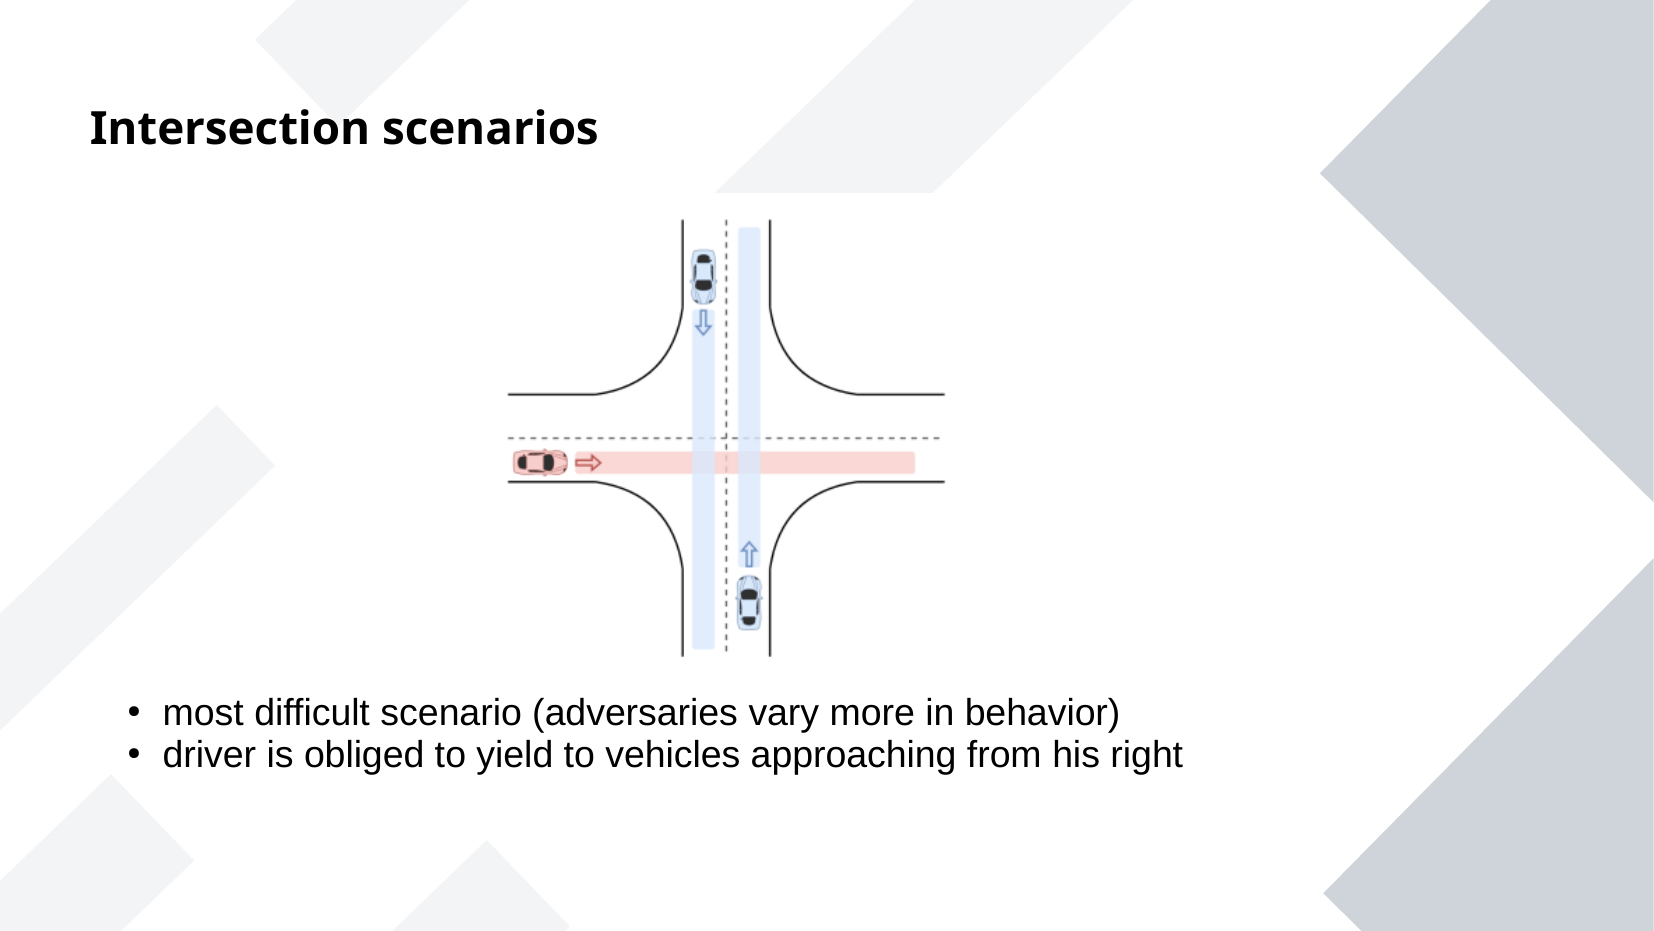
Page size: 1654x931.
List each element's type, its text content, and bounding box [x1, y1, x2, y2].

text_box most difficult scenario (adversaries vary more in behavior) driver is obliged to yield to vehicles approaching from his right [112, 684, 1364, 826]
picture [487, 193, 976, 685]
text_box Intersection scenarios [75, 87, 1418, 263]
